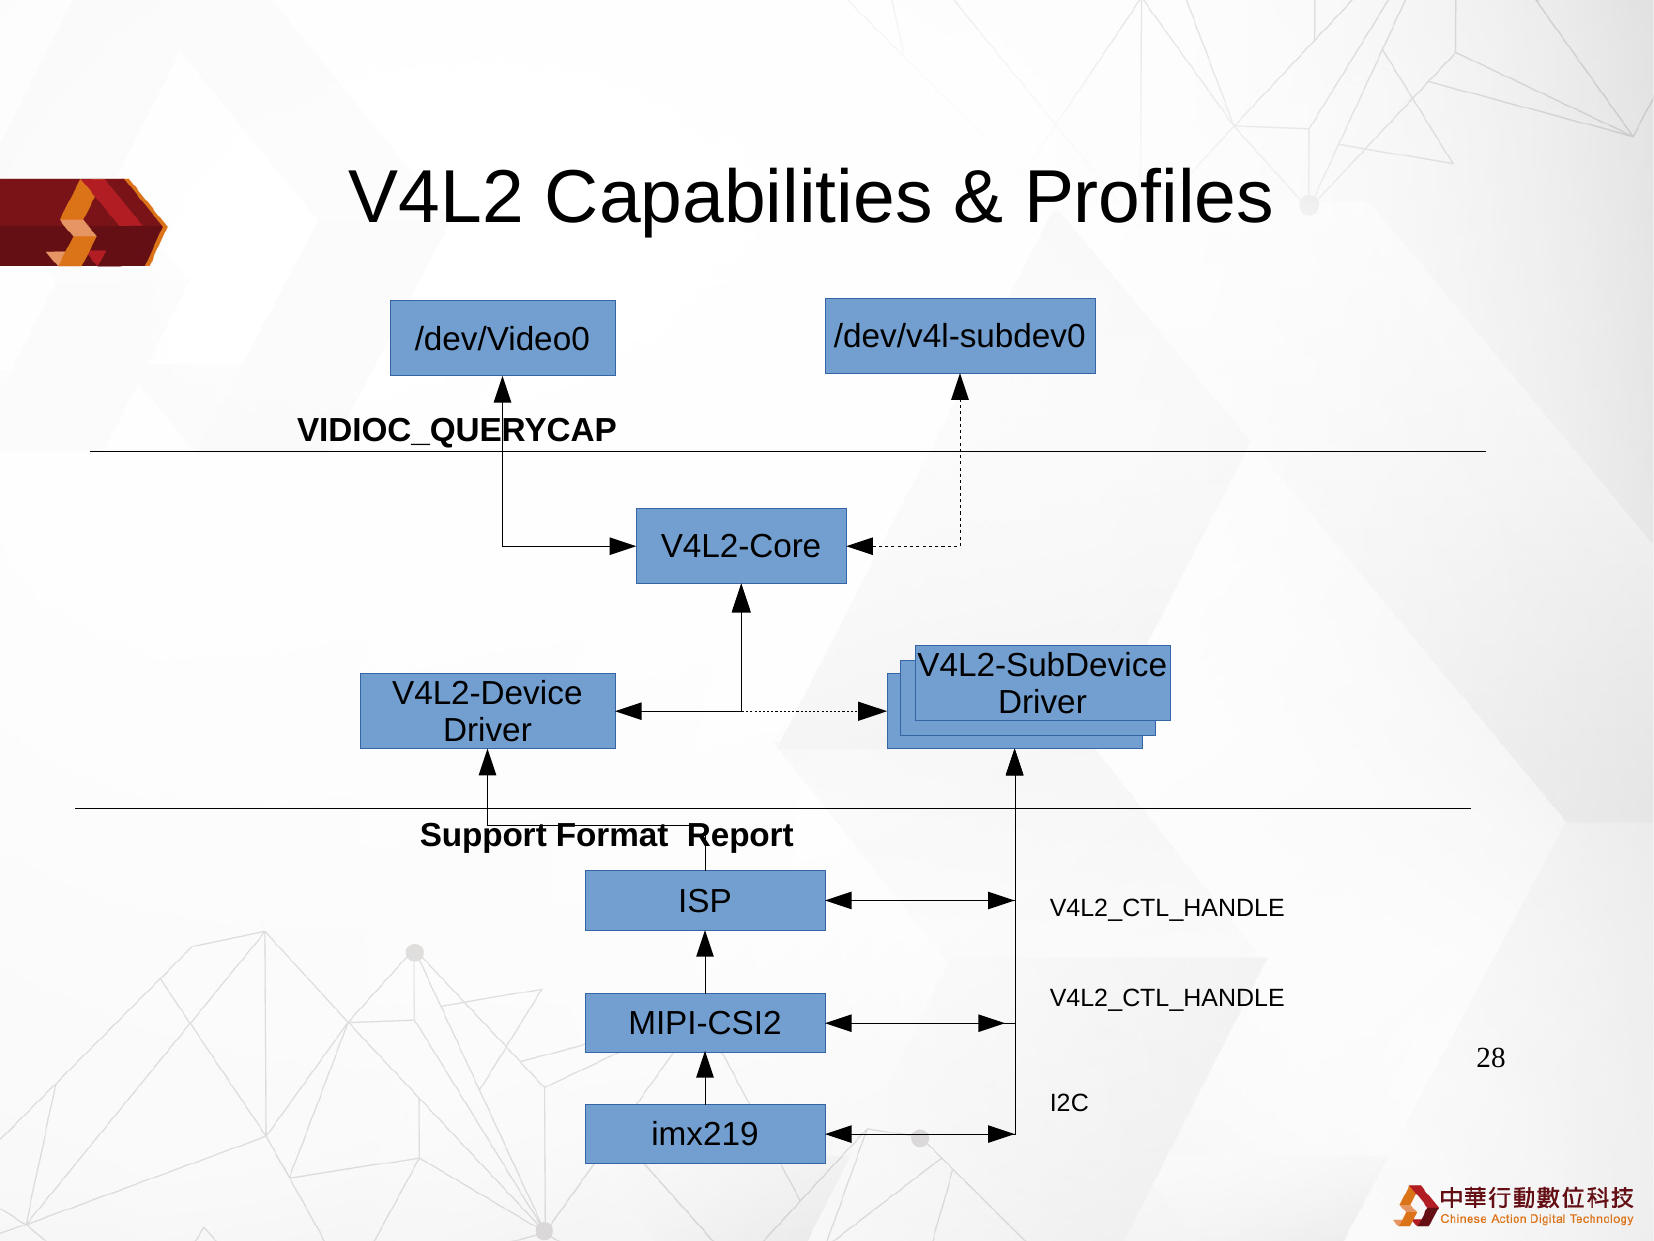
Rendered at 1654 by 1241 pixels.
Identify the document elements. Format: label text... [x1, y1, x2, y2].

text_box VIDIOC_QUERYCAP [282, 404, 643, 457]
text_box Support Format Report [405, 808, 841, 861]
text_box V4L2-Core [636, 508, 847, 584]
text_box I2C [1035, 1080, 1126, 1124]
text_box /dev/v4l-subdev0 [825, 298, 1096, 374]
text_box V4L2_CTL_HANDLE [1035, 885, 1321, 931]
text_box [887, 660, 1156, 749]
picture [0, 0, 1654, 1241]
title V4L2 Capabilities & Profiles [118, 112, 1506, 281]
text_box V4L2-Device Driver [360, 673, 616, 749]
text_box V4L2-SubDevice Driver [915, 645, 1171, 721]
text_box MIPI-CSI2 [585, 993, 826, 1053]
text_box imx219 [585, 1104, 826, 1164]
text_box /dev/Video0 [390, 300, 616, 376]
text_box ISP [585, 870, 826, 931]
text_box V4L2_CTL_HANDLE [1035, 975, 1321, 1021]
